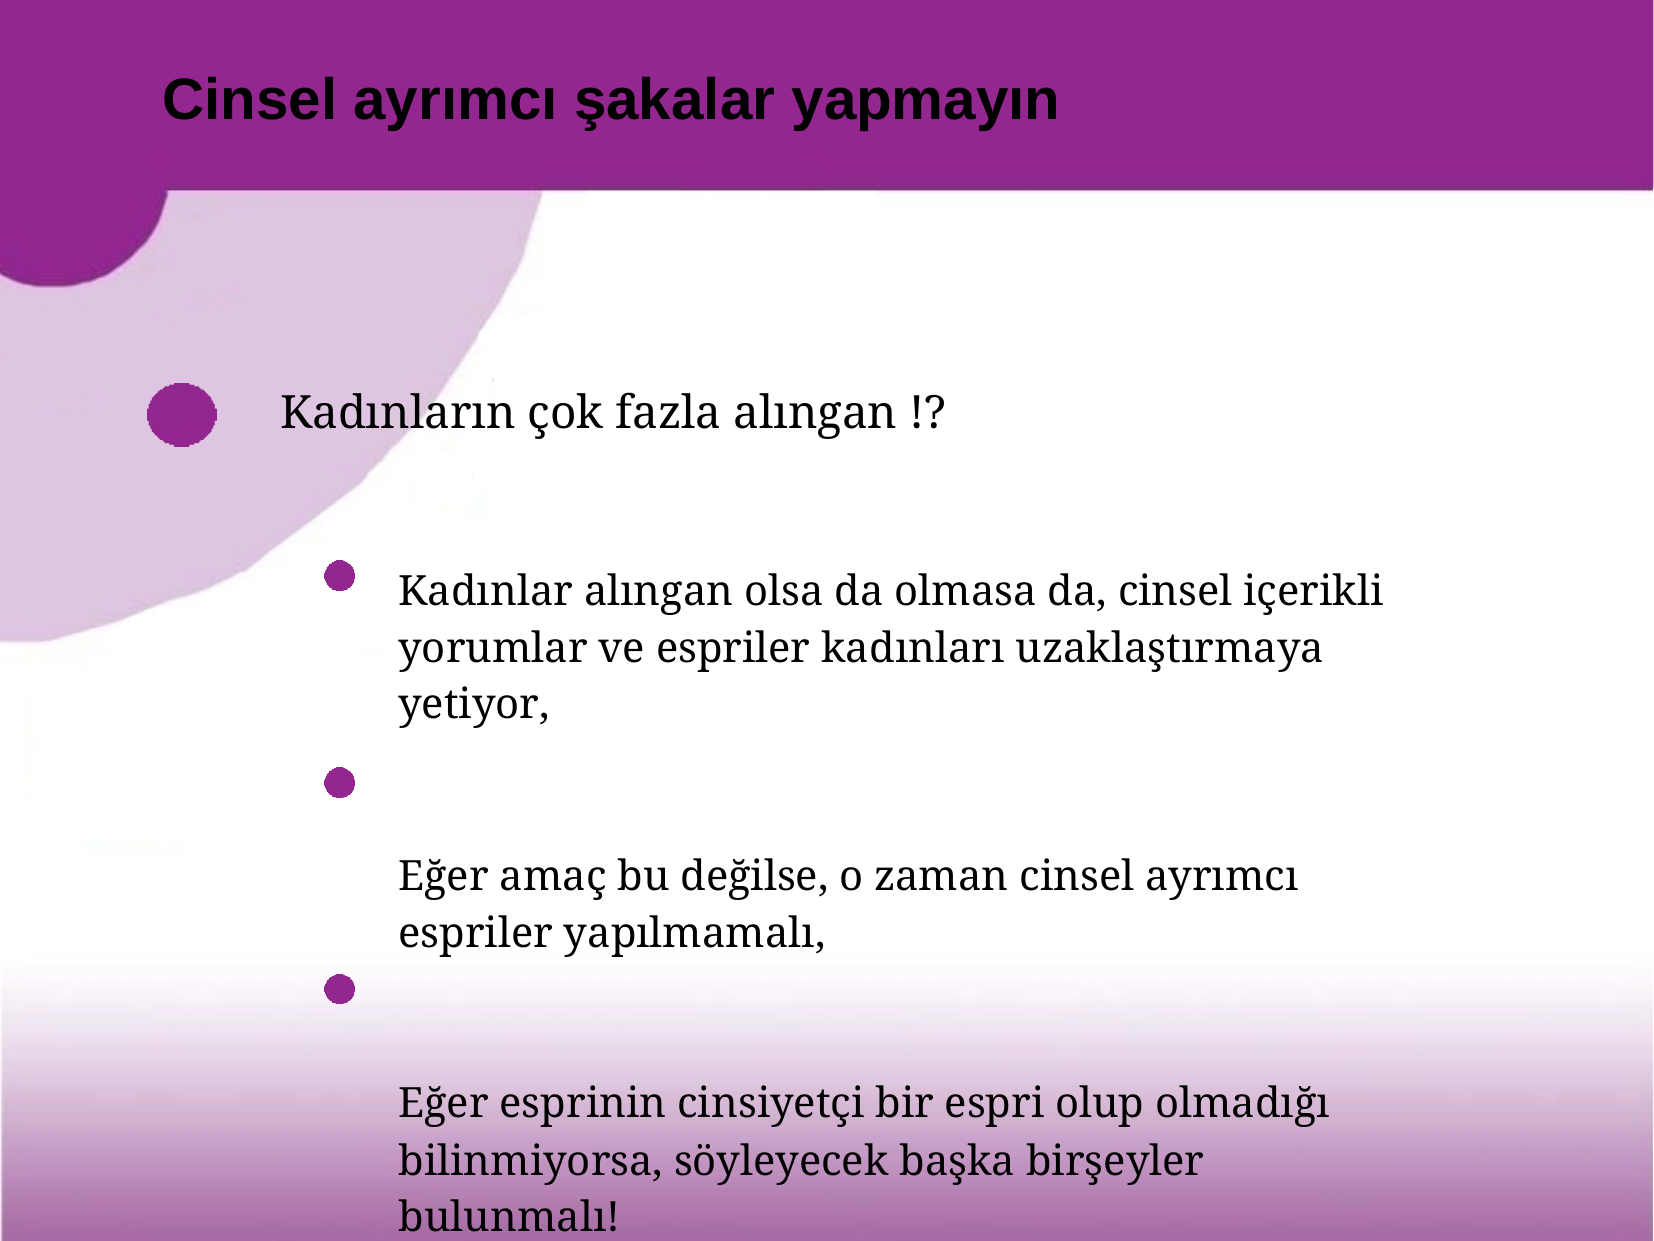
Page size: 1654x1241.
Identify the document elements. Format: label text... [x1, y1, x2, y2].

text_box Cinsel ayrımcı şakalar yapmayın [147, 59, 1654, 150]
text_box Kadınların çok fazla alıngan !? [265, 372, 1388, 441]
picture [0, 0, 1654, 1241]
text_box Kadınlar alıngan olsa da olmasa da, cinsel içerikli yorumlar ve espriler kadınları uzaklaştırmaya yetiyor, Eğer amaç bu değilse, o zaman cinsel ayrımcı espriler yapılmamalı, Eğer esprinin cinsiyetçi bir espri olup olmadığı bilinmiyorsa, söyleyecek başka birşeyler bulunmalı! [383, 552, 1447, 1150]
